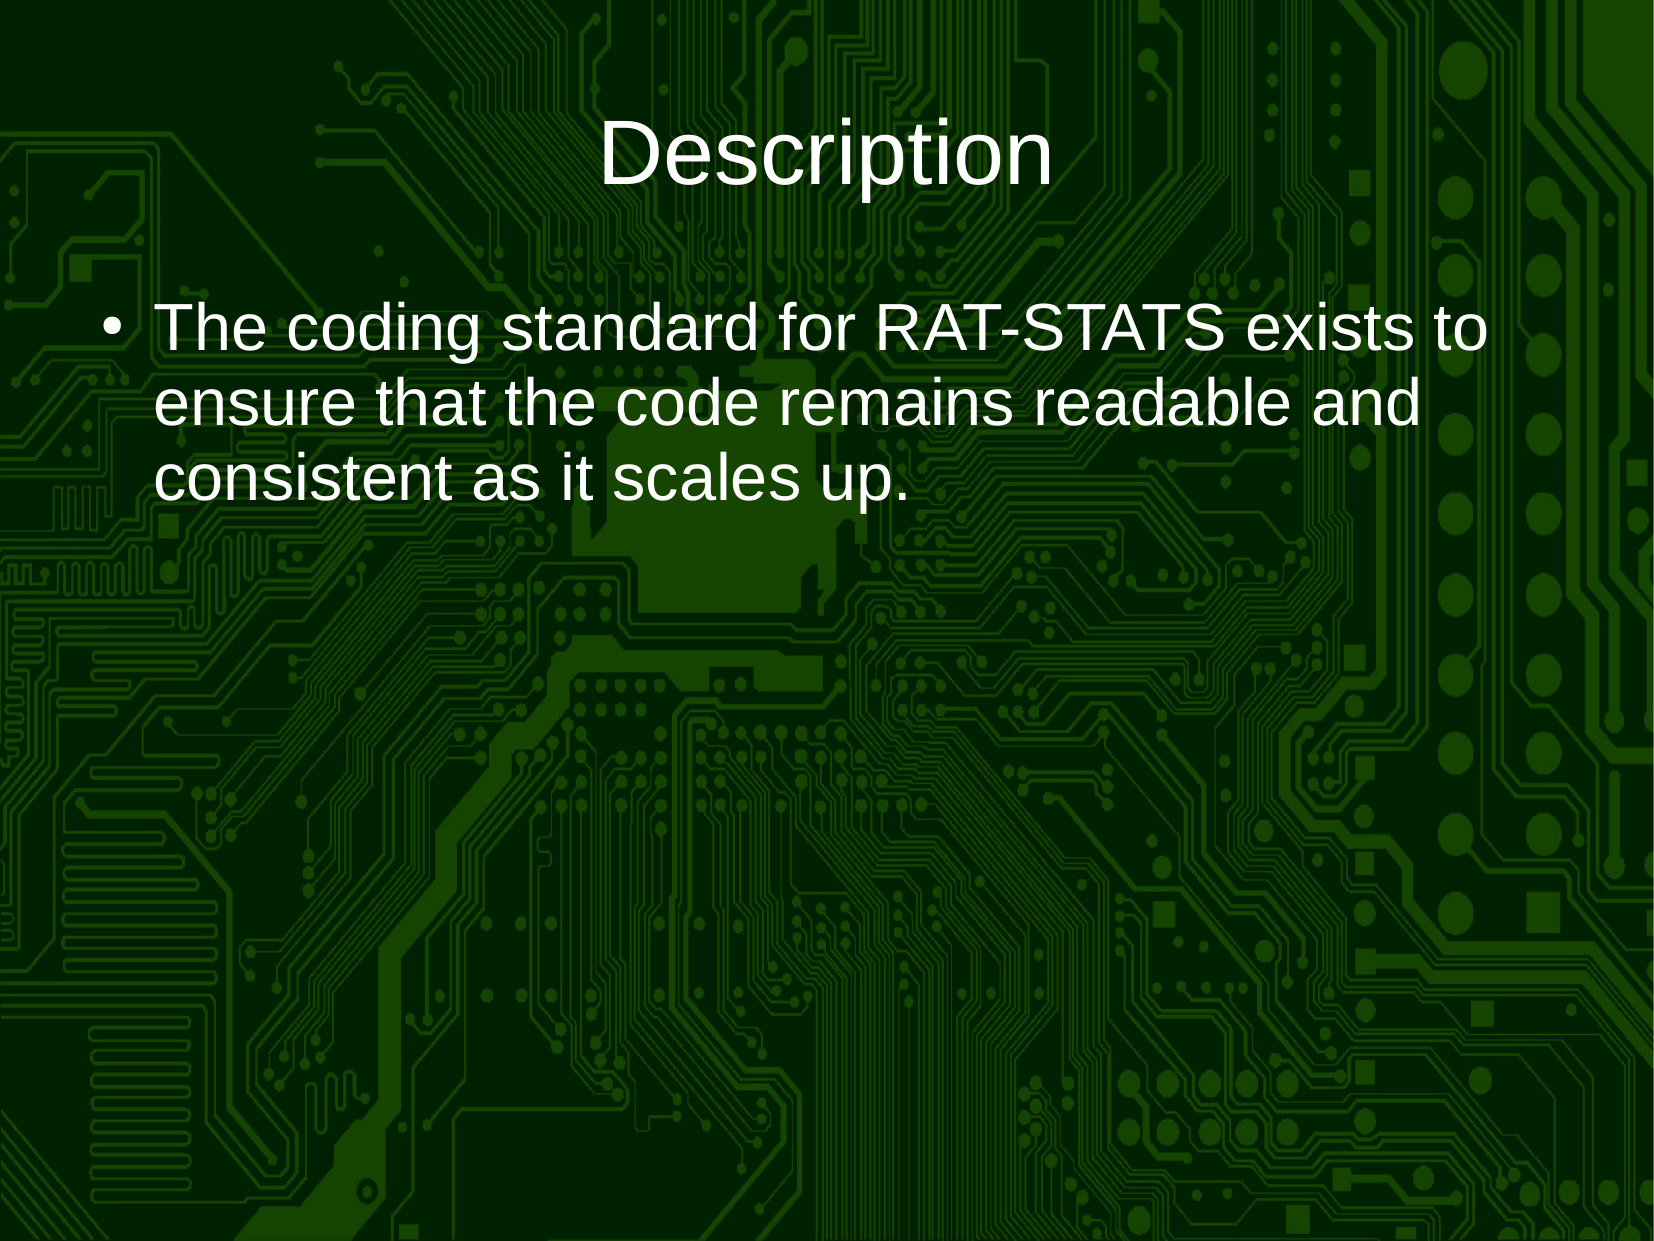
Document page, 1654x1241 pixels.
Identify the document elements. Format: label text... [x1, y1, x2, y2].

list The coding standard for RAT-STATS exists to ensure that the code remains readable and consistent as it scales up. [82, 290, 1571, 1010]
title Description [82, 49, 1571, 257]
picture [0, 0, 1654, 1241]
